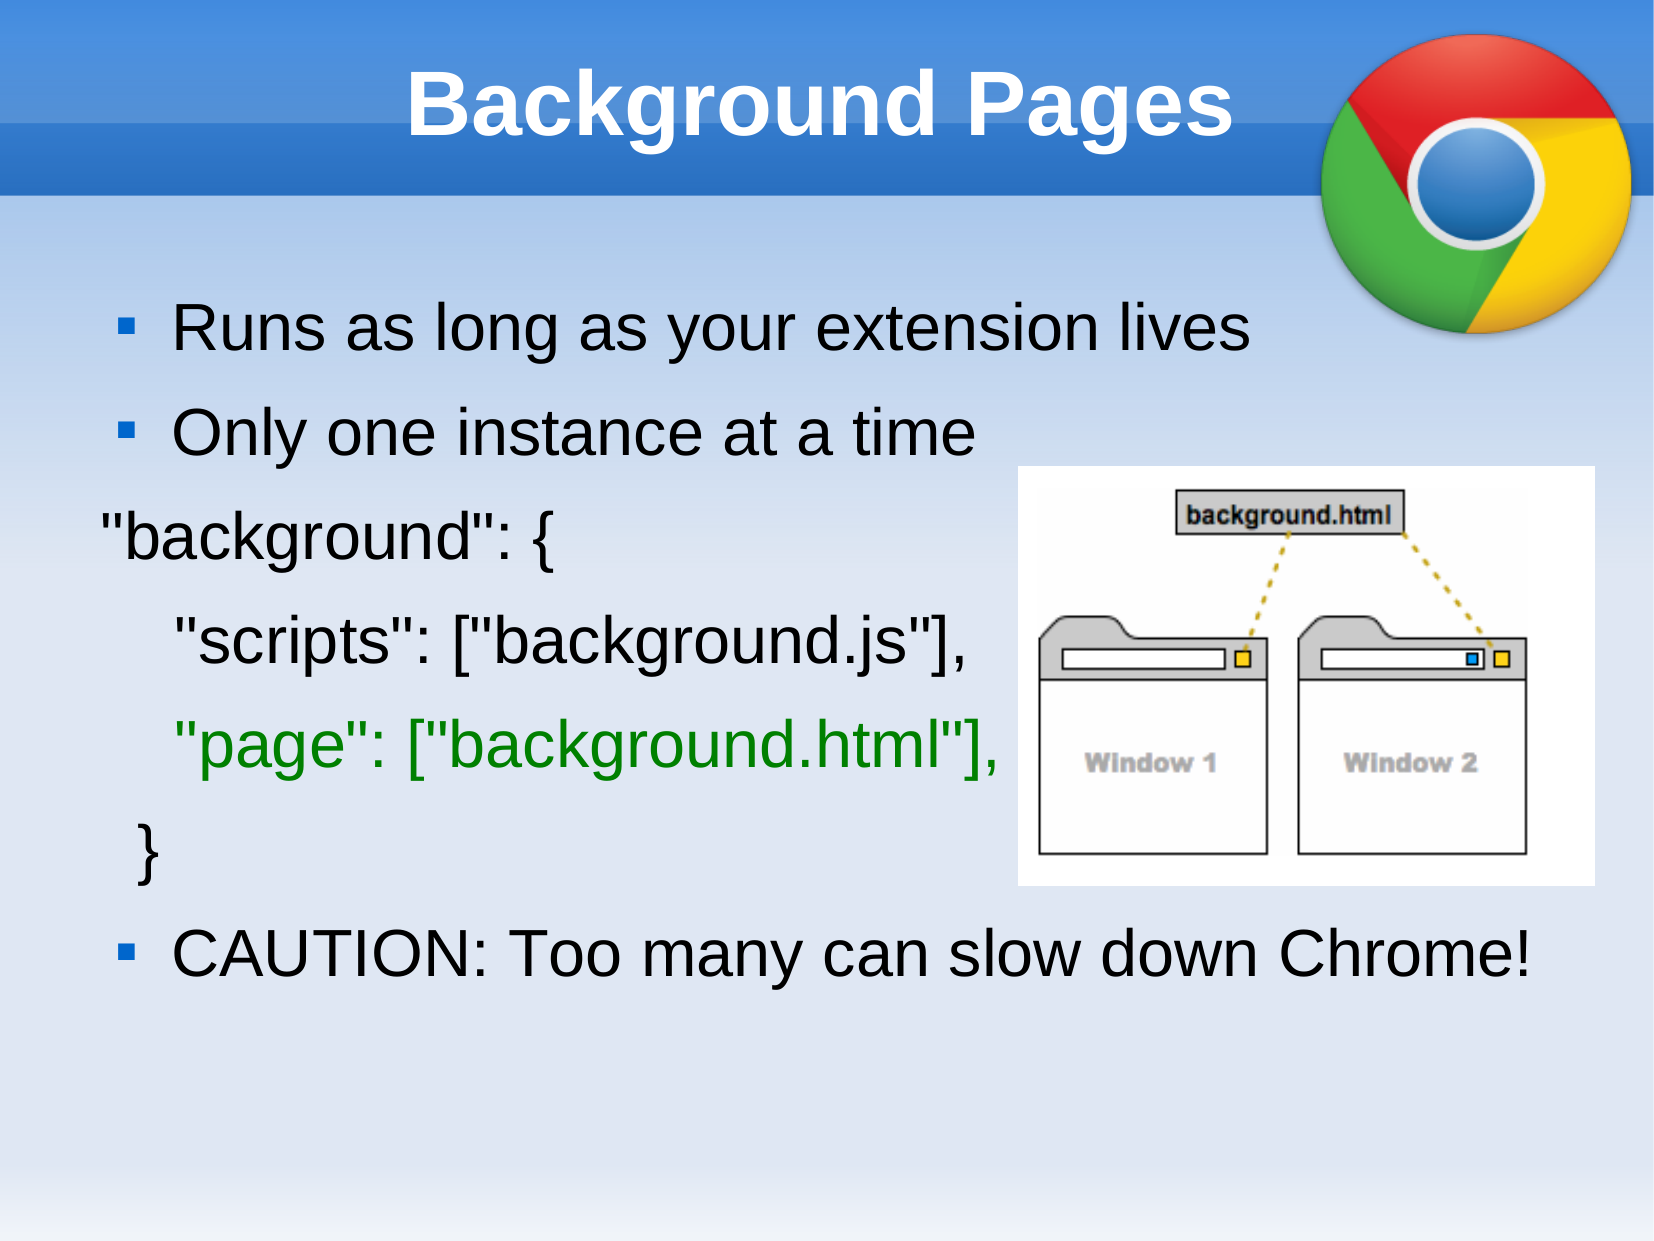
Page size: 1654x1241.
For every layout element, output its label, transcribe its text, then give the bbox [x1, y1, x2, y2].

title Background Pages [76, 0, 1565, 208]
picture [0, 0, 1654, 1241]
list Runs as long as your extension lives Only one instance at a time "background": { "scripts": ["background.js"], "page": ["background.html"], } CAUTION: Too many can slow down Chrome! [82, 290, 1571, 1109]
